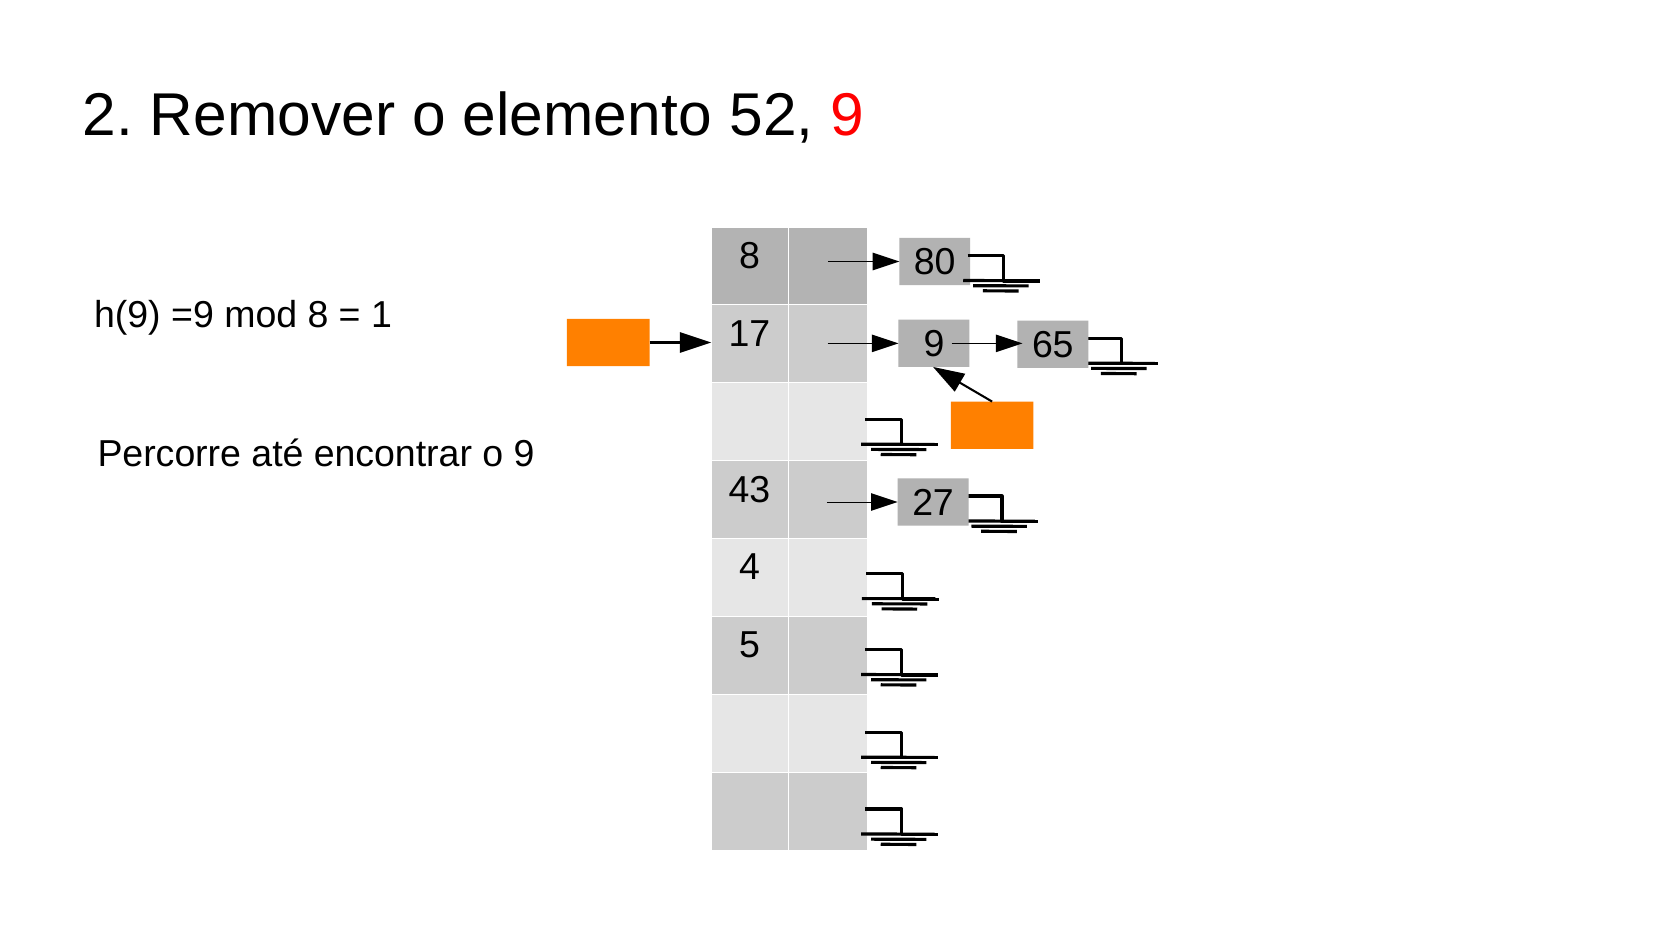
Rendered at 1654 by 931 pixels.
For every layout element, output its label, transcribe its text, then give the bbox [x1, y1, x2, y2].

title 2. Remover o elemento 52, 9 [82, 37, 1571, 193]
table_cell 4 [712, 539, 788, 616]
text_box aux [950, 401, 1034, 449]
text_box 80 [899, 237, 971, 286]
table_cell 17 [712, 305, 788, 382]
table_cell [712, 695, 788, 772]
table_cell [789, 695, 867, 772]
text_box 9 [898, 319, 970, 367]
table_cell [789, 539, 867, 616]
table_cell [789, 383, 867, 460]
text_box h(9) =9 mod 8 = 1 [79, 285, 418, 343]
table_cell [789, 305, 867, 382]
text_box 65 [1017, 320, 1089, 368]
table_cell [789, 461, 867, 538]
table_cell [712, 773, 788, 850]
table_cell [789, 773, 867, 850]
table_header [789, 228, 867, 304]
table_cell [712, 383, 788, 460]
table_cell [789, 617, 867, 694]
text_box Percorre até encontrar o 9 [82, 425, 550, 483]
table_header 8 [712, 228, 788, 304]
table_cell 43 [712, 461, 788, 538]
table_cell 5 [712, 617, 788, 694]
text_box anterior [566, 318, 650, 367]
text_box 27 [897, 478, 969, 526]
